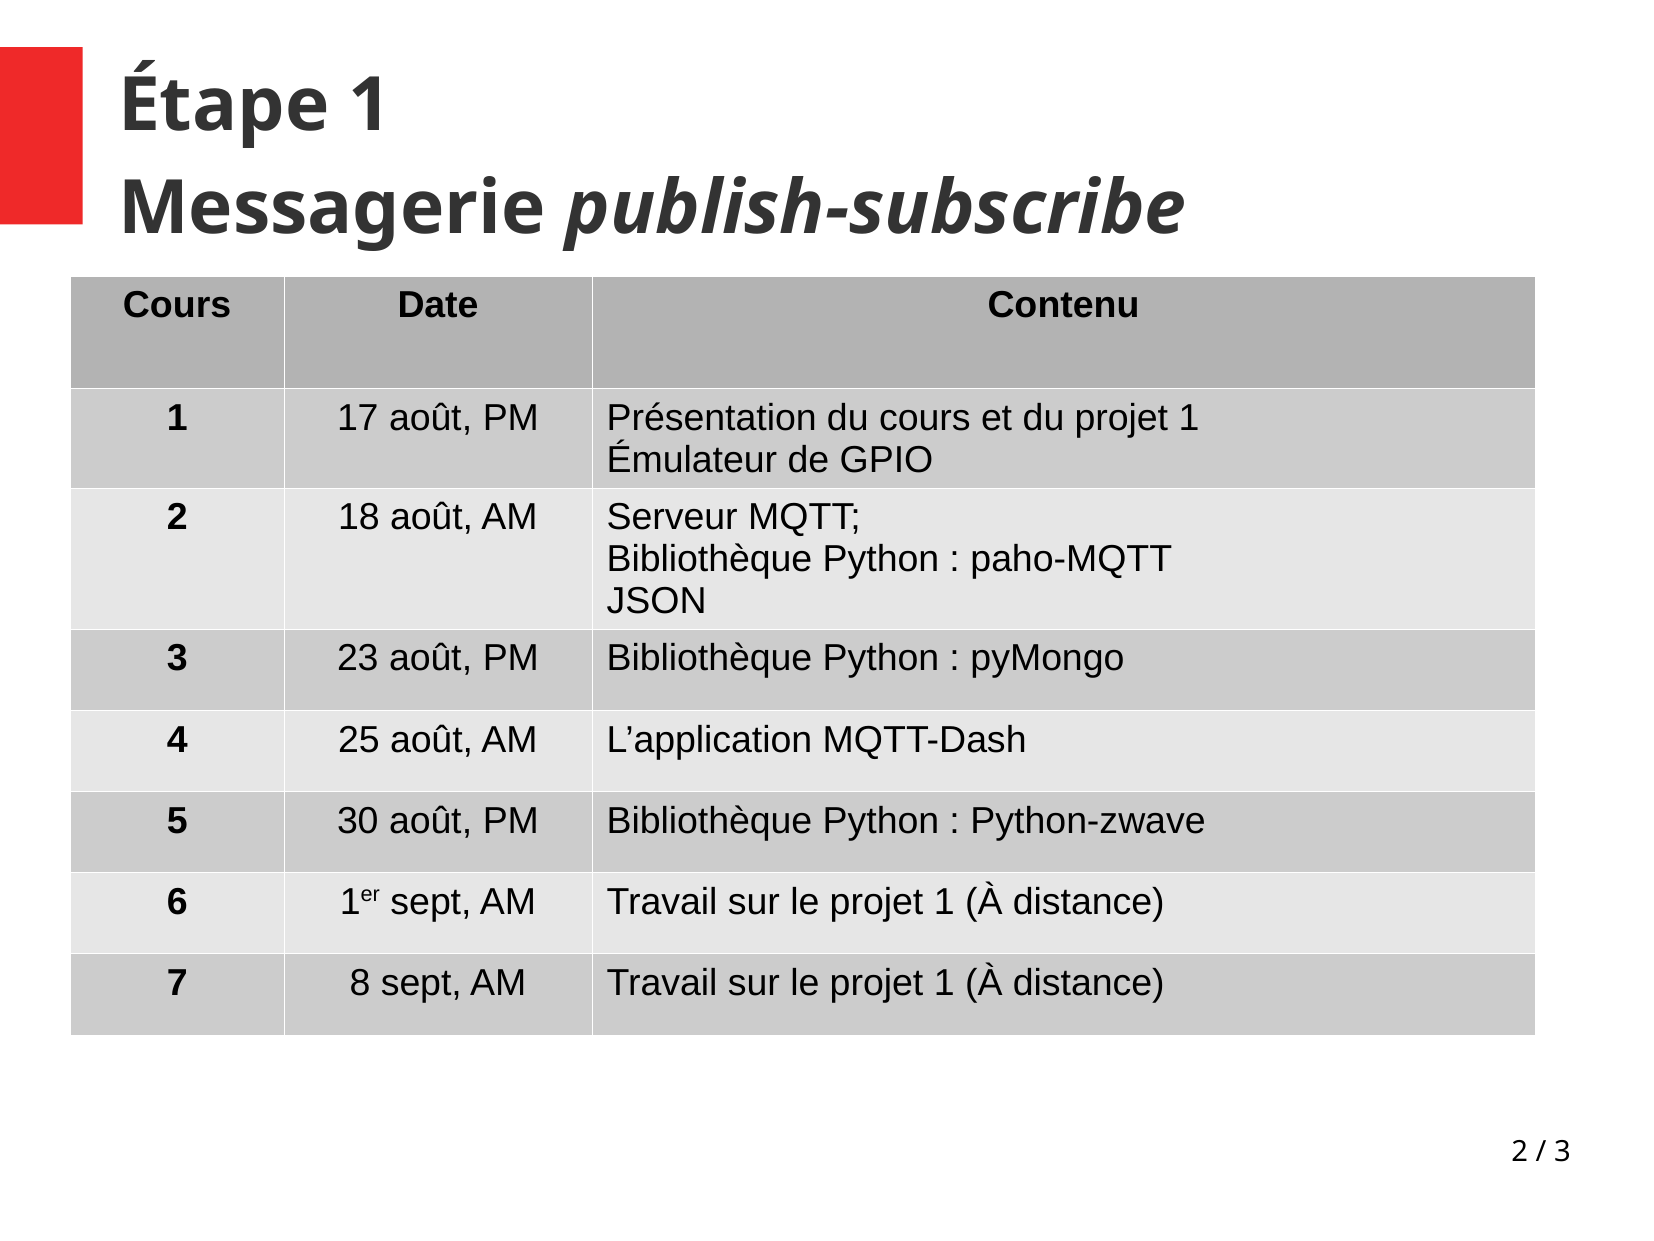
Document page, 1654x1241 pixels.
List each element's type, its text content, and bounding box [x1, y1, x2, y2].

table_cell 6 [71, 873, 284, 953]
table_cell 25 août, AM [285, 711, 592, 791]
table_cell Serveur MQTT; Bibliothèque Python : paho-MQTT JSON [593, 489, 1535, 629]
table_cell 5 [71, 792, 284, 872]
table_header Cours [71, 277, 284, 388]
table_cell 1er sept, AM [285, 873, 592, 953]
table_cell Travail sur le projet 1 (À distance) [593, 873, 1535, 953]
table_cell 18 août, AM [285, 489, 592, 629]
table_cell 8 sept, AM [285, 954, 592, 1035]
table_cell 4 [71, 711, 284, 791]
table_header Date [285, 277, 592, 388]
table_cell 23 août, PM [285, 630, 592, 710]
table_header Contenu [593, 277, 1535, 388]
table_cell Bibliothèque Python : Python-zwave [593, 792, 1535, 872]
table_cell 17 août, PM [285, 389, 592, 488]
table_cell 2 [71, 489, 284, 629]
table_cell 3 [71, 630, 284, 710]
table_cell L’application MQTT-Dash [593, 711, 1535, 791]
table_cell Présentation du cours et du projet 1 Émulateur de GPIO [593, 389, 1535, 488]
table_cell 1 [71, 389, 284, 488]
table_cell 7 [71, 954, 284, 1035]
table_cell Travail sur le projet 1 (À distance) [593, 954, 1535, 1035]
title Étape 1 Messagerie publish-subscribe [118, 49, 1571, 257]
table_cell Bibliothèque Python : pyMongo [593, 630, 1535, 710]
table_cell 30 août, PM [285, 792, 592, 872]
